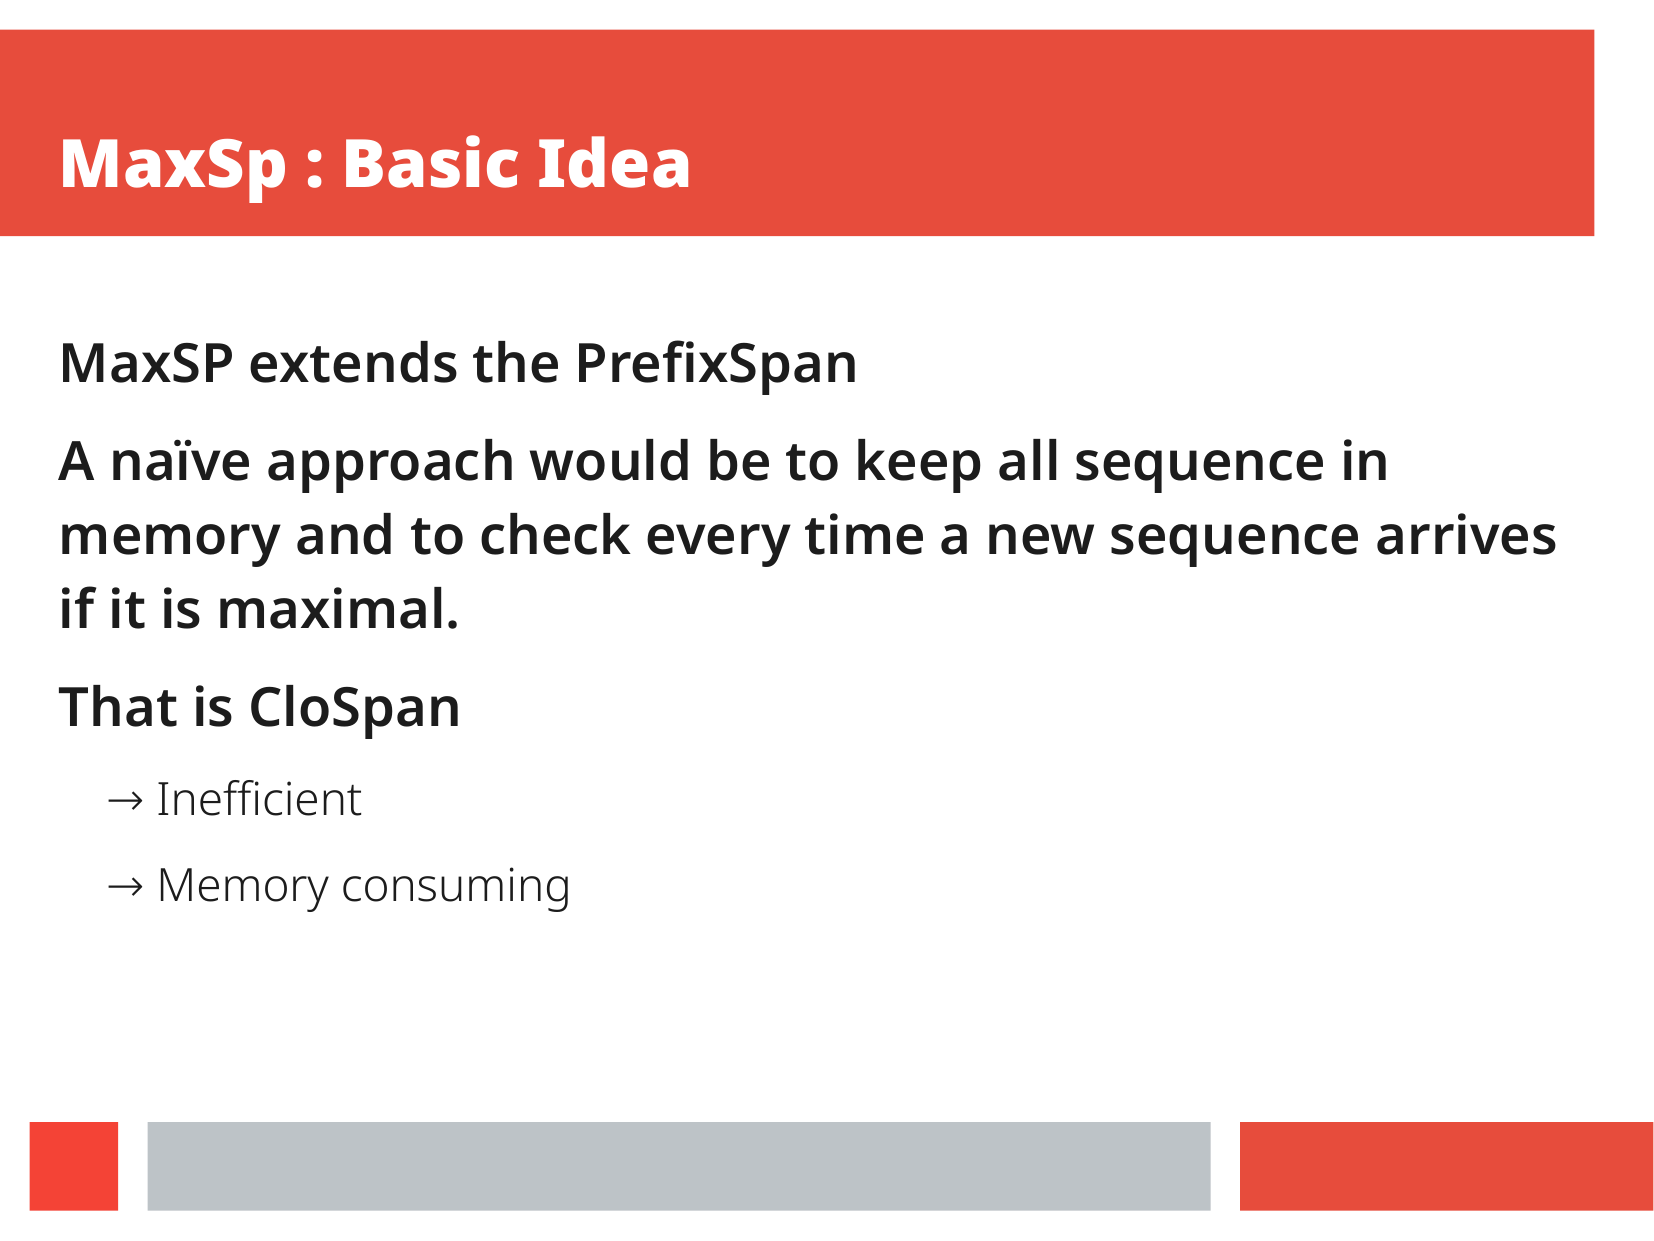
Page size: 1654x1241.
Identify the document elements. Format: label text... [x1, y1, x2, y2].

list MaxSP extends the PrefixSpan A naïve approach would be to keep all sequence in memory and to check every time a new sequence arrives if it is maximal. That is CloSpan → Inefficient → Memory consuming [59, 324, 1565, 1093]
title MaxSp : Basic Idea [59, 59, 1595, 207]
